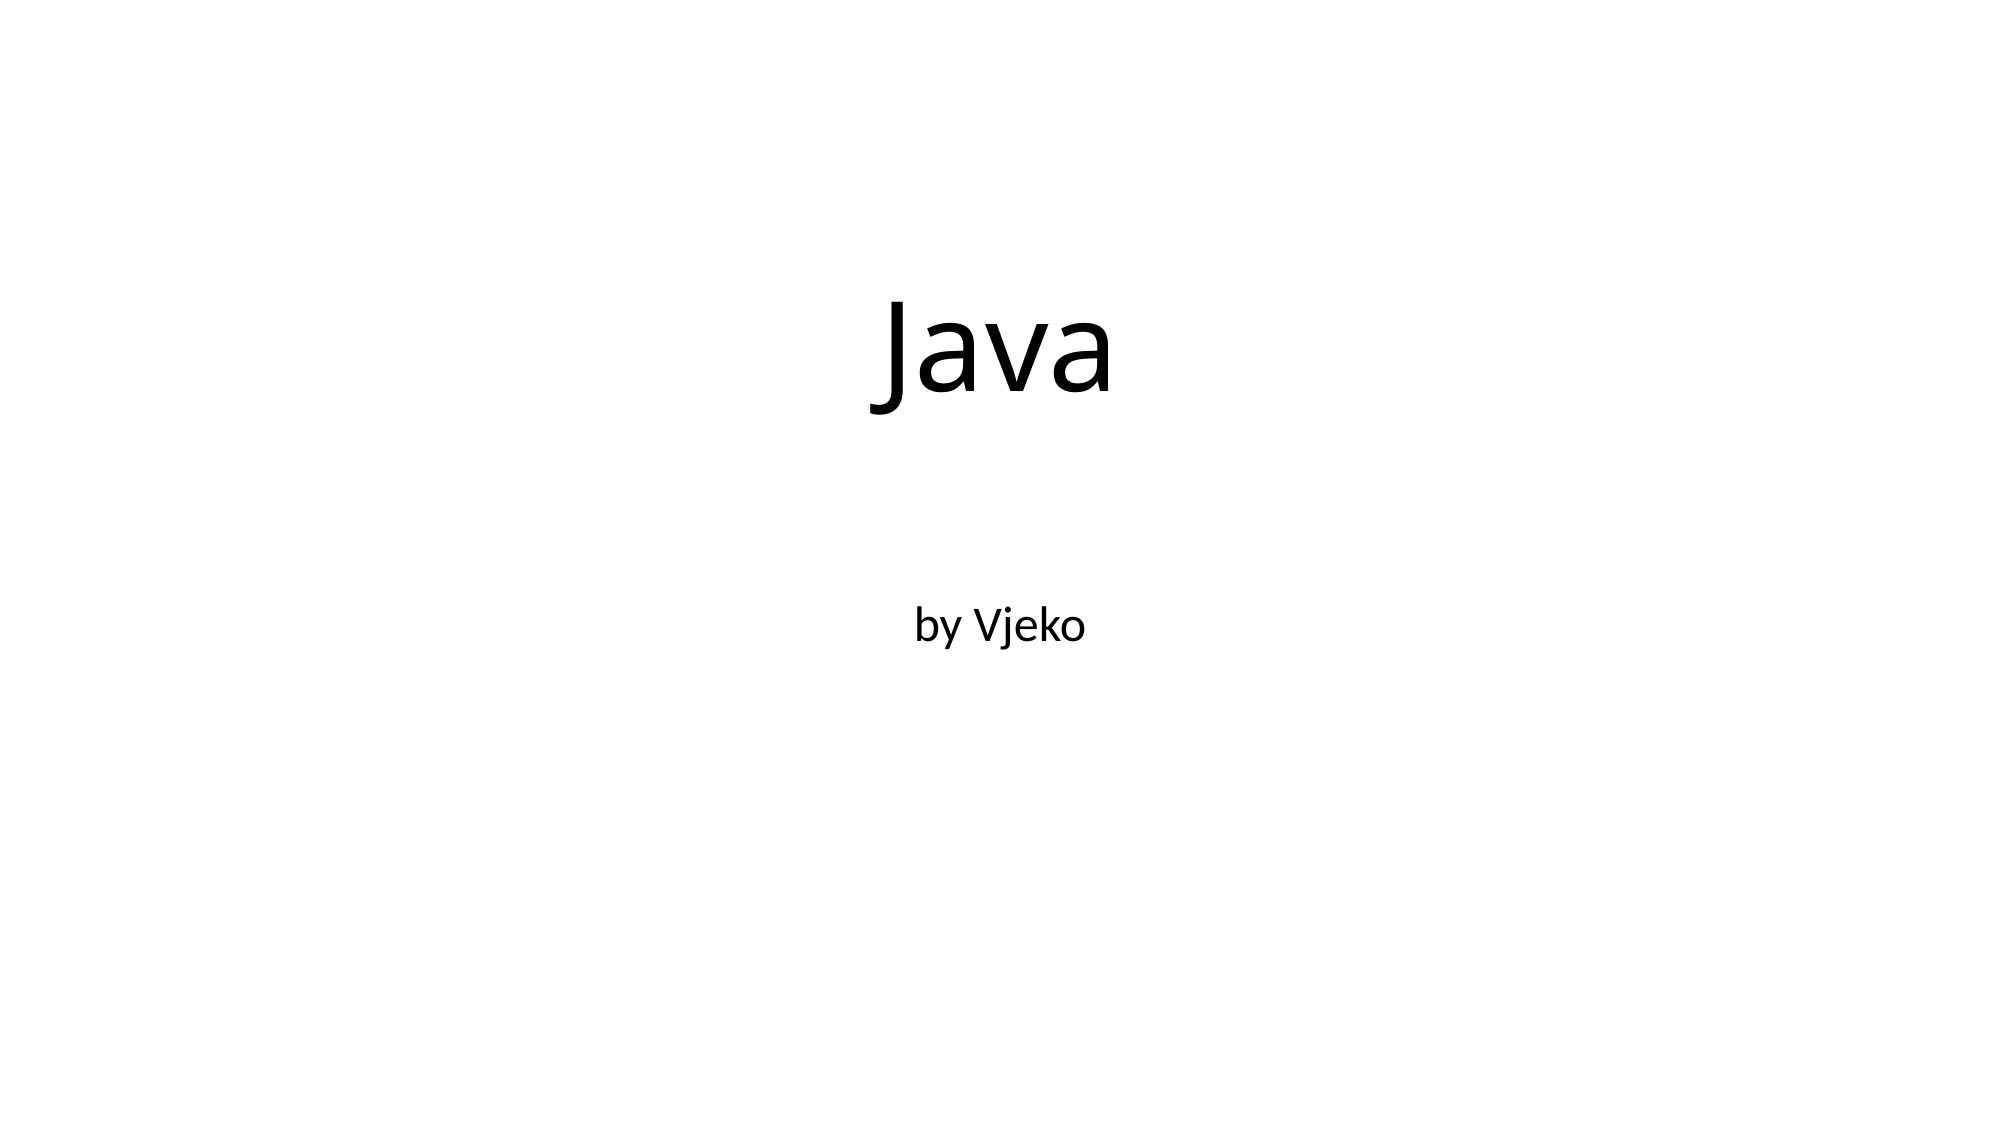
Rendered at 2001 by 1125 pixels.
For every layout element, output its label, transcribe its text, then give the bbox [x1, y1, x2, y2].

subtitle by Vjeko [249, 590, 1750, 863]
title Java [249, 184, 1750, 576]
